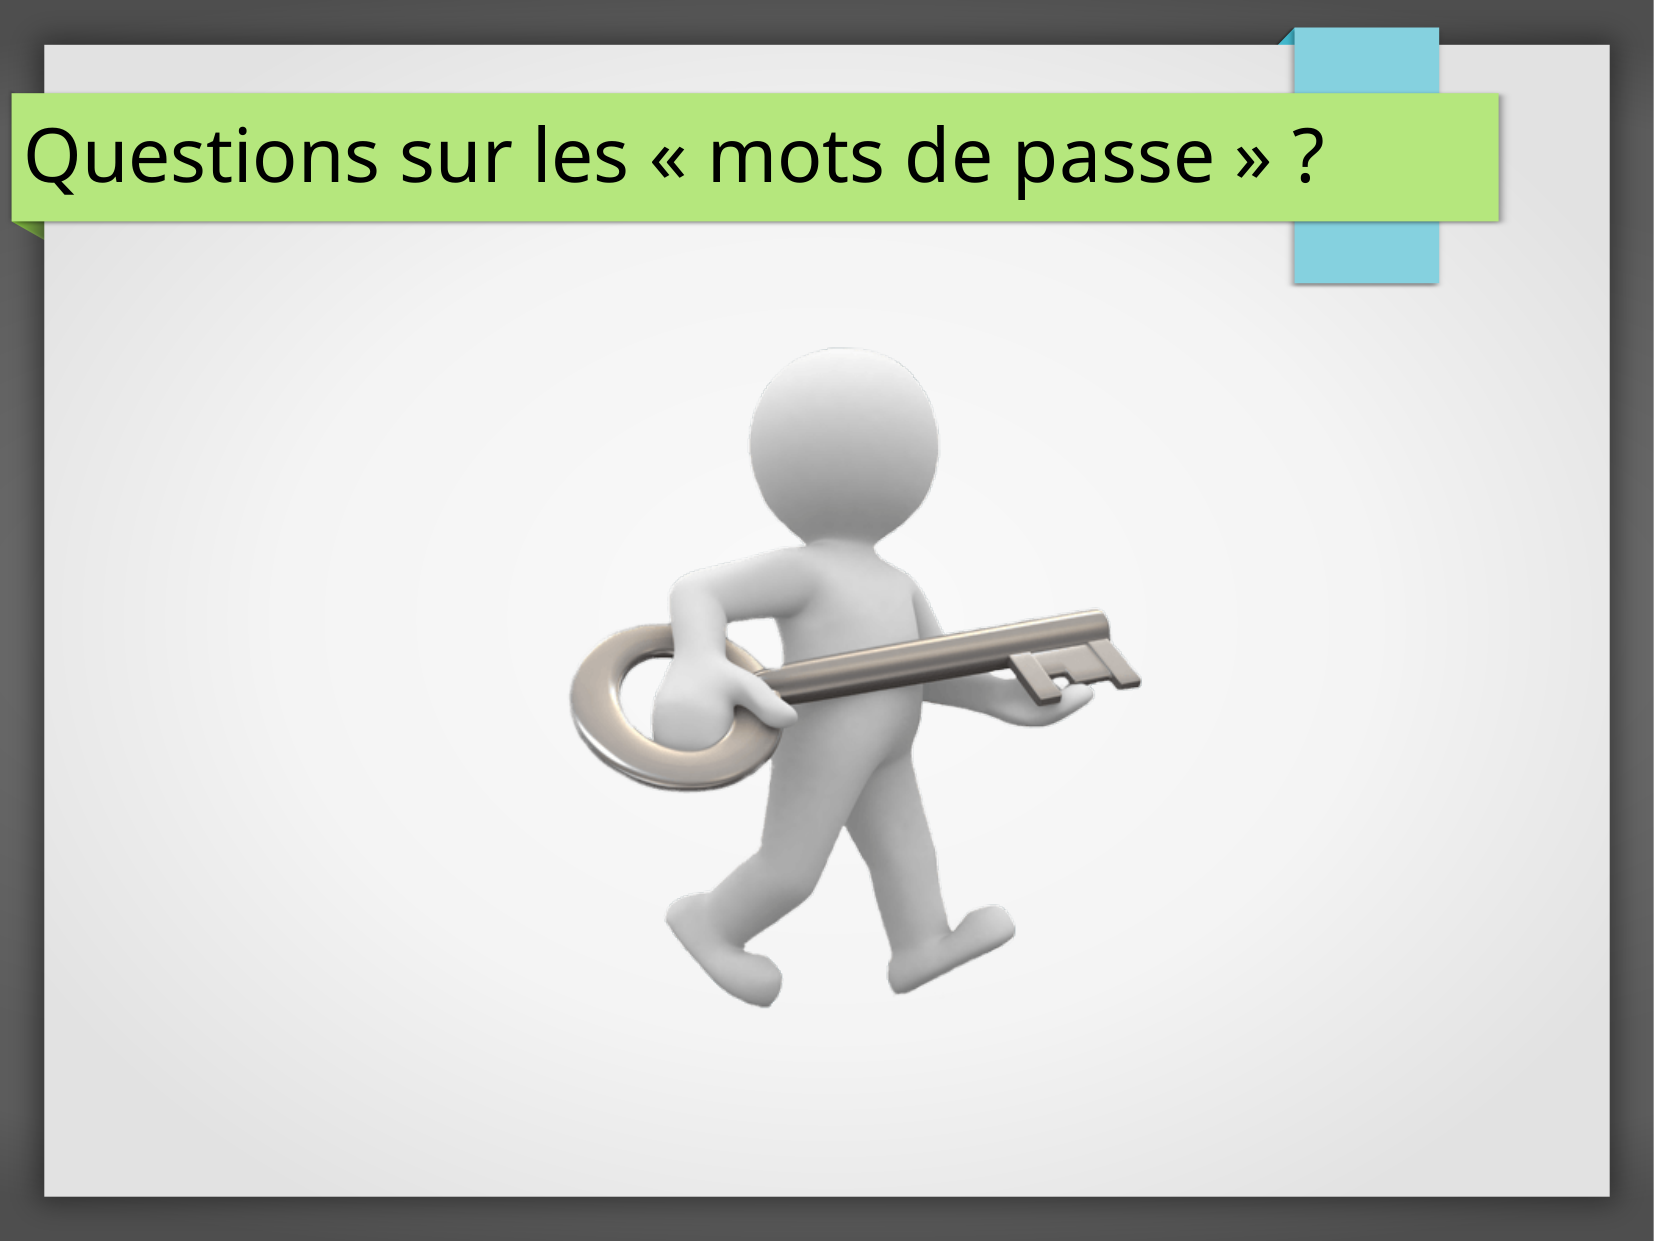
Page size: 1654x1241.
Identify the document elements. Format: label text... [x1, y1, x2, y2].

picture [0, 0, 1654, 1241]
title Questions sur les « mots de passe » ? [23, 60, 1524, 248]
